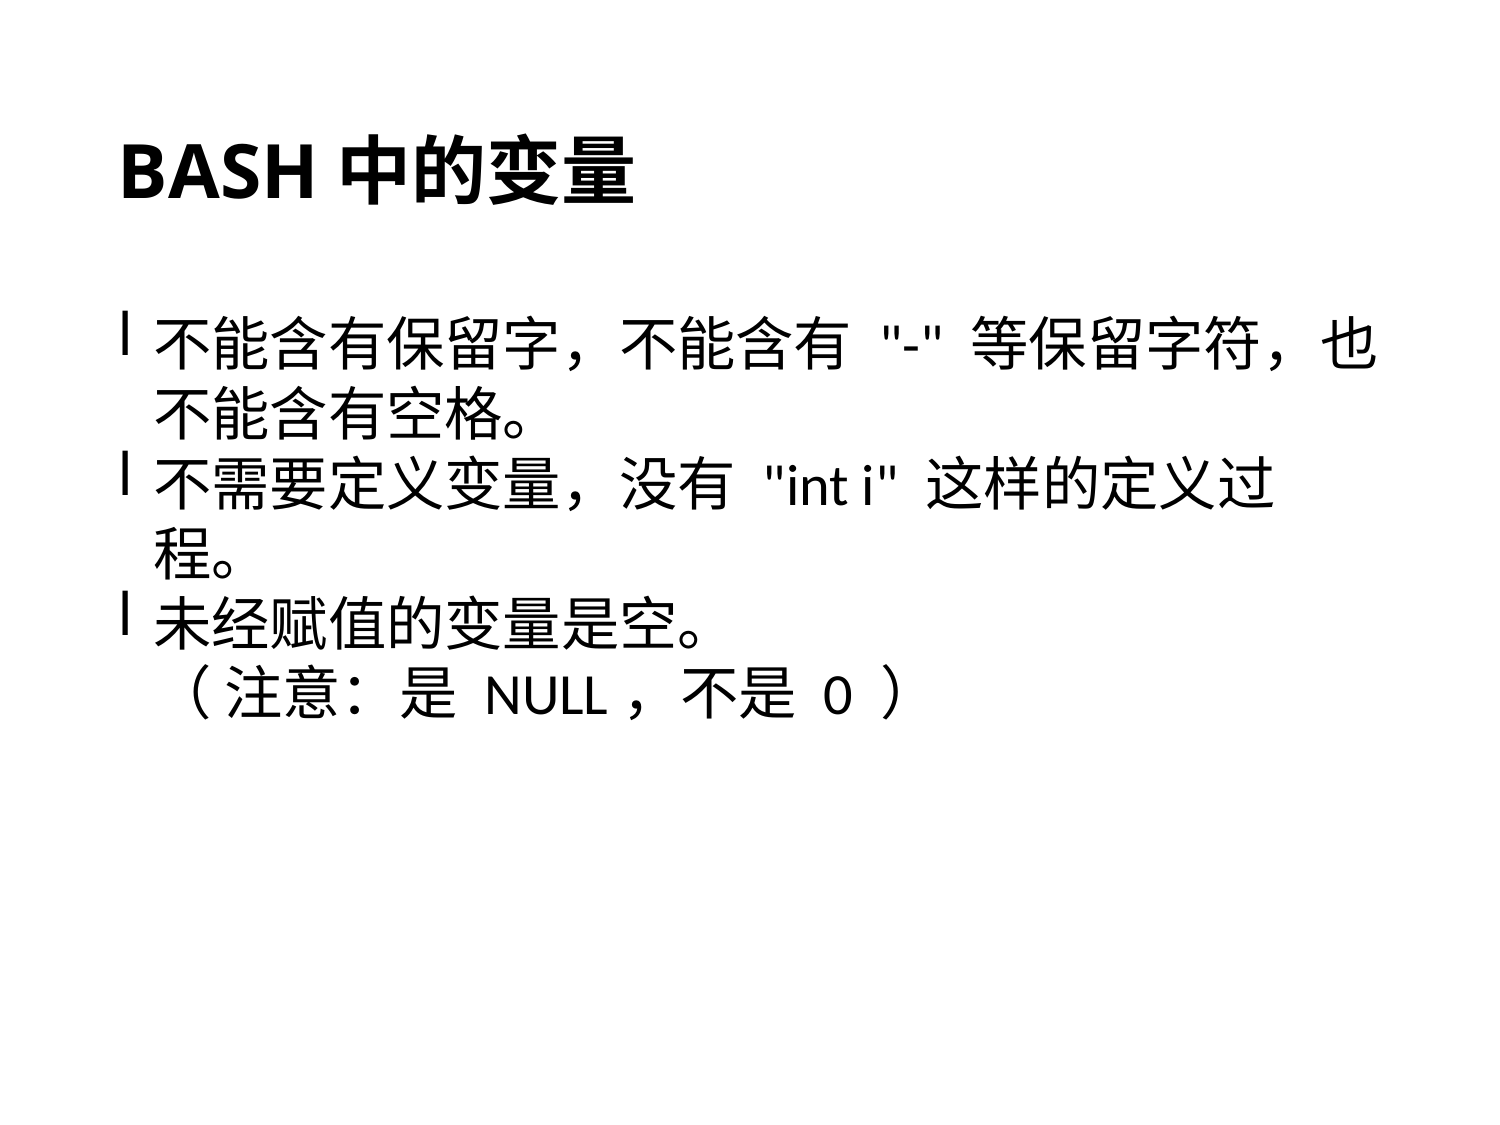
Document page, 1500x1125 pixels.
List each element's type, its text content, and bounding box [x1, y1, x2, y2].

text_box 不能含有保留字，不能含有 "-" 等保留字符，也不能含有空格。 不需要定义变量，没有 "int i" 这样的定义过程。 未经赋值的变量是空。 （ 注意：是 NULL，不是 0 ） [103, 299, 1397, 1013]
text_box BASH中的变量 [103, 59, 1397, 277]
